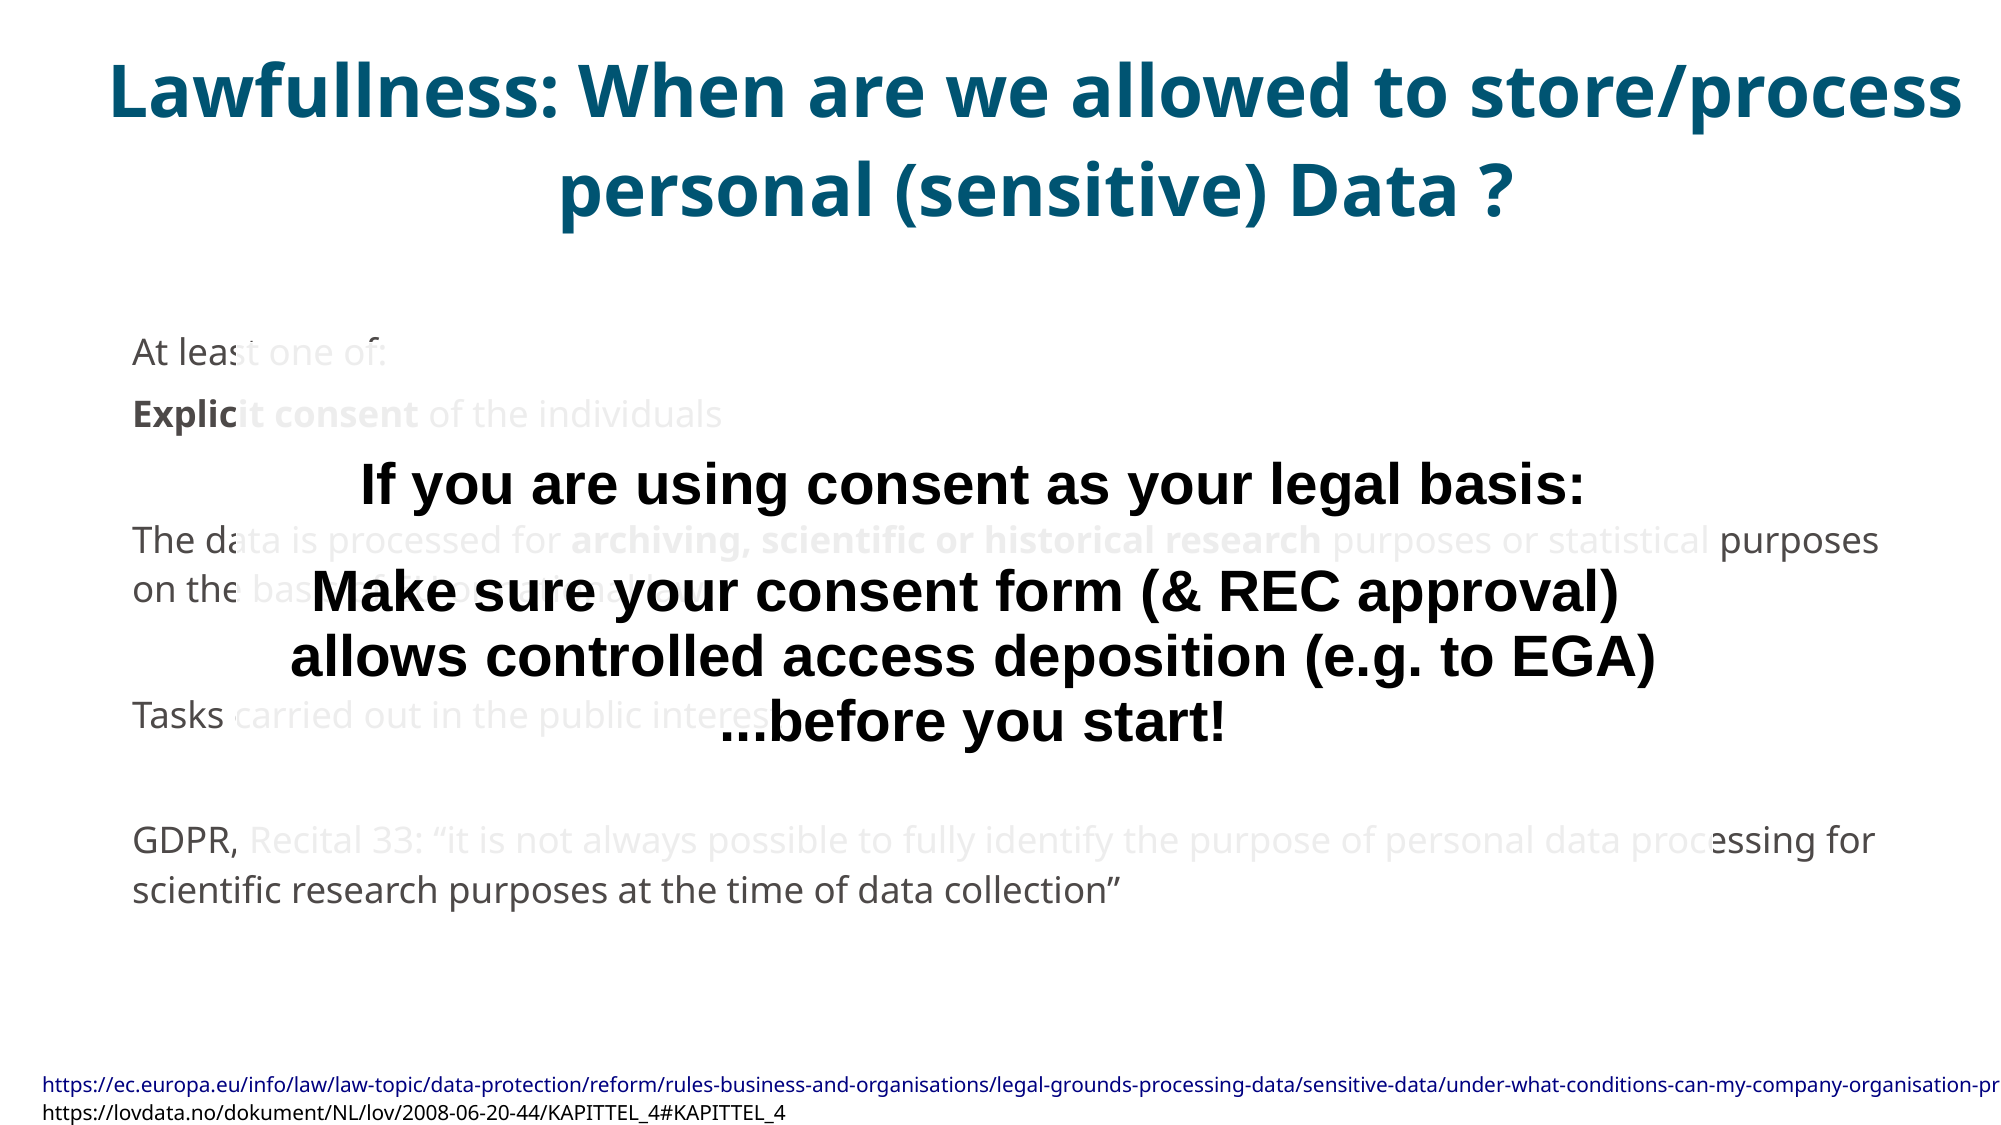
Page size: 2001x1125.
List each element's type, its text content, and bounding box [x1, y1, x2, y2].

text_box https://ec.europa.eu/info/law/law-topic/data-protection/reform/rules-business-and-organisations/legal-grounds-processing-data/sensitive-data/under-what-conditions-can-my-company-organisation-process-sensitive-data_en https://lovdata.no/dokument/NL/lov/2008-06-20-44/KAPITTEL_4#KAPITTEL_4 [27, 1062, 1986, 1125]
text_box If you are using consent as your legal basis: Make sure your consent form (& REC approval) allows controlled access deposition (e.g. to EGA) ...before you start! [236, 342, 1713, 863]
title Lawfullness: When are we allowed to store/process personal (sensitive) Data ? [99, 44, 1973, 233]
list At least one of: Explicit consent of the individuals The data is processed for archiving, scientific or historical research purposes or statistical purposes on the basis of EU or national law. Tasks carried out in the public interest GDPR, Recital 33: “it is not always possible to fully identify the purpose of personal data processing for scientific research purposes at the time of data collection” [100, 263, 1901, 916]
